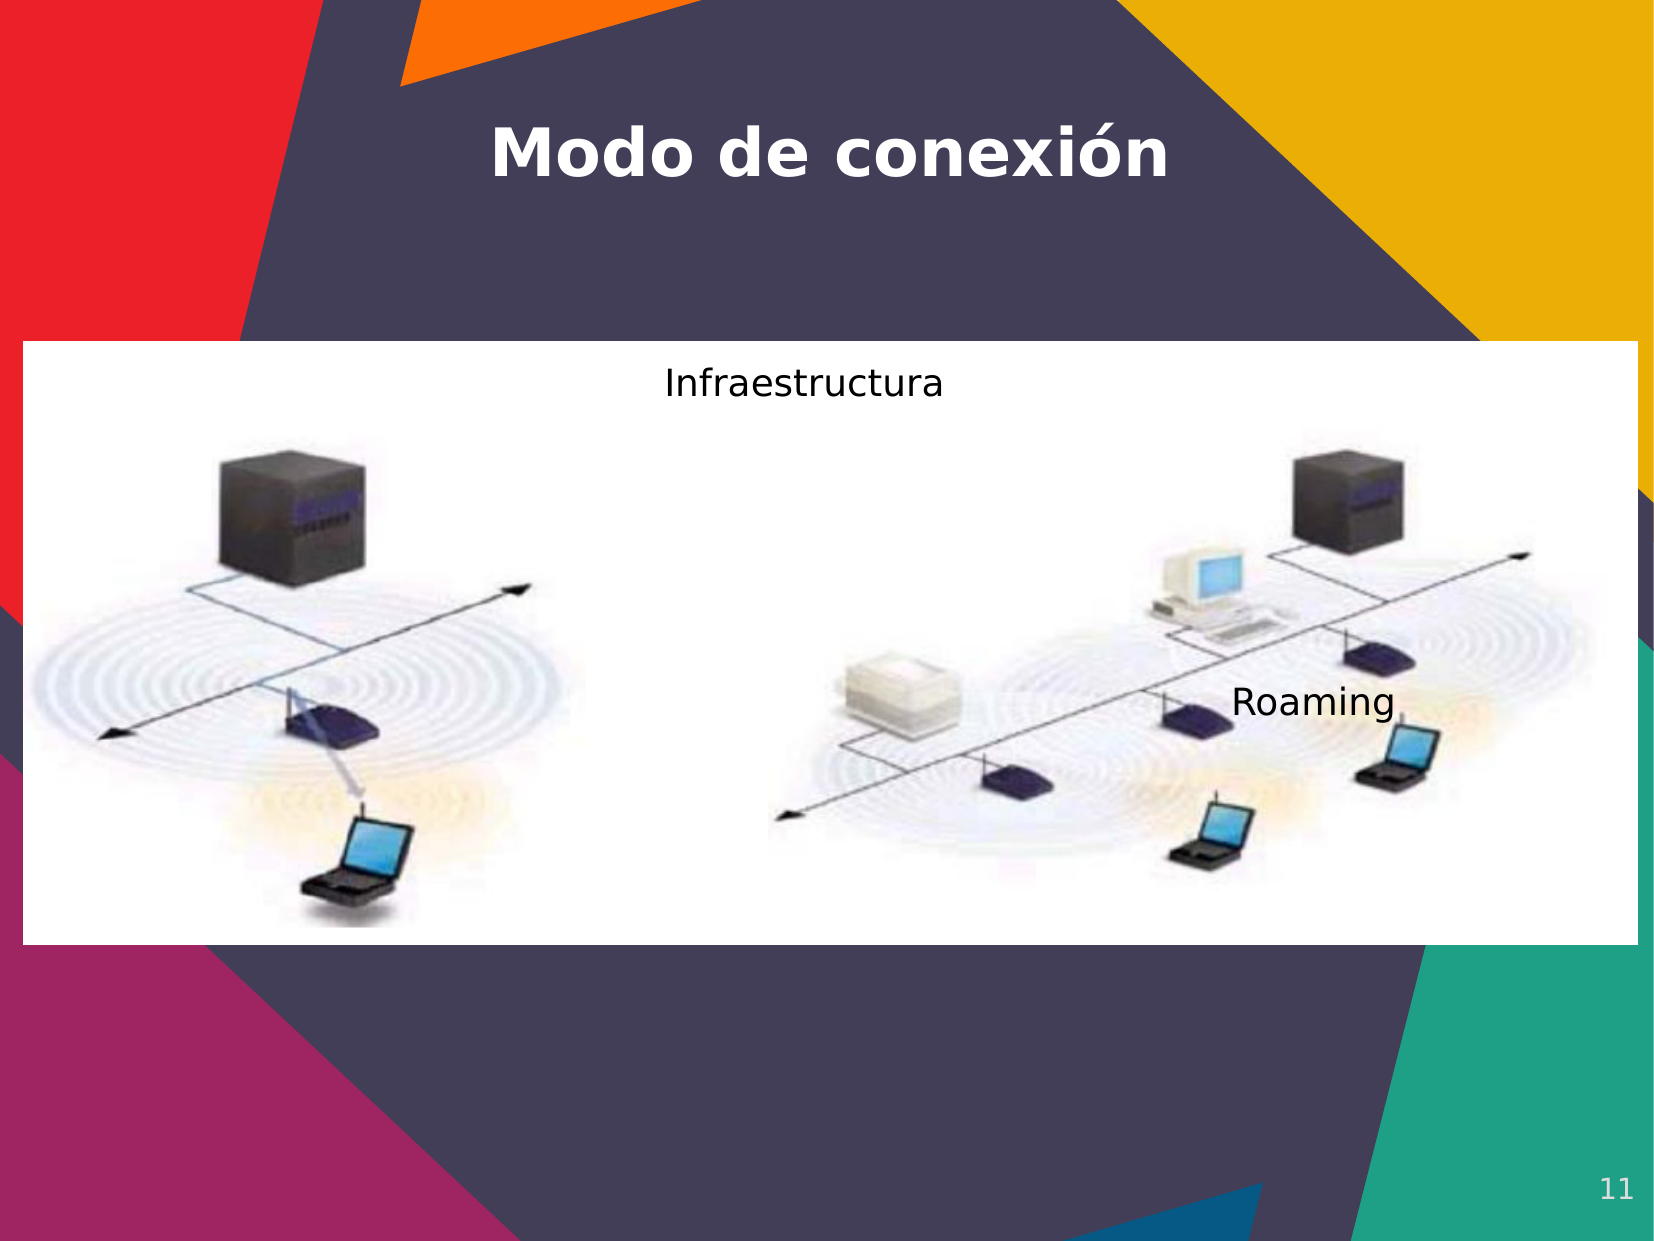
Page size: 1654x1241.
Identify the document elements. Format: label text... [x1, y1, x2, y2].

picture [23, 341, 1638, 945]
title Modo de conexión [289, 49, 1372, 257]
text_box Infraestructura [649, 354, 981, 413]
text_box Roaming [1216, 673, 1441, 732]
